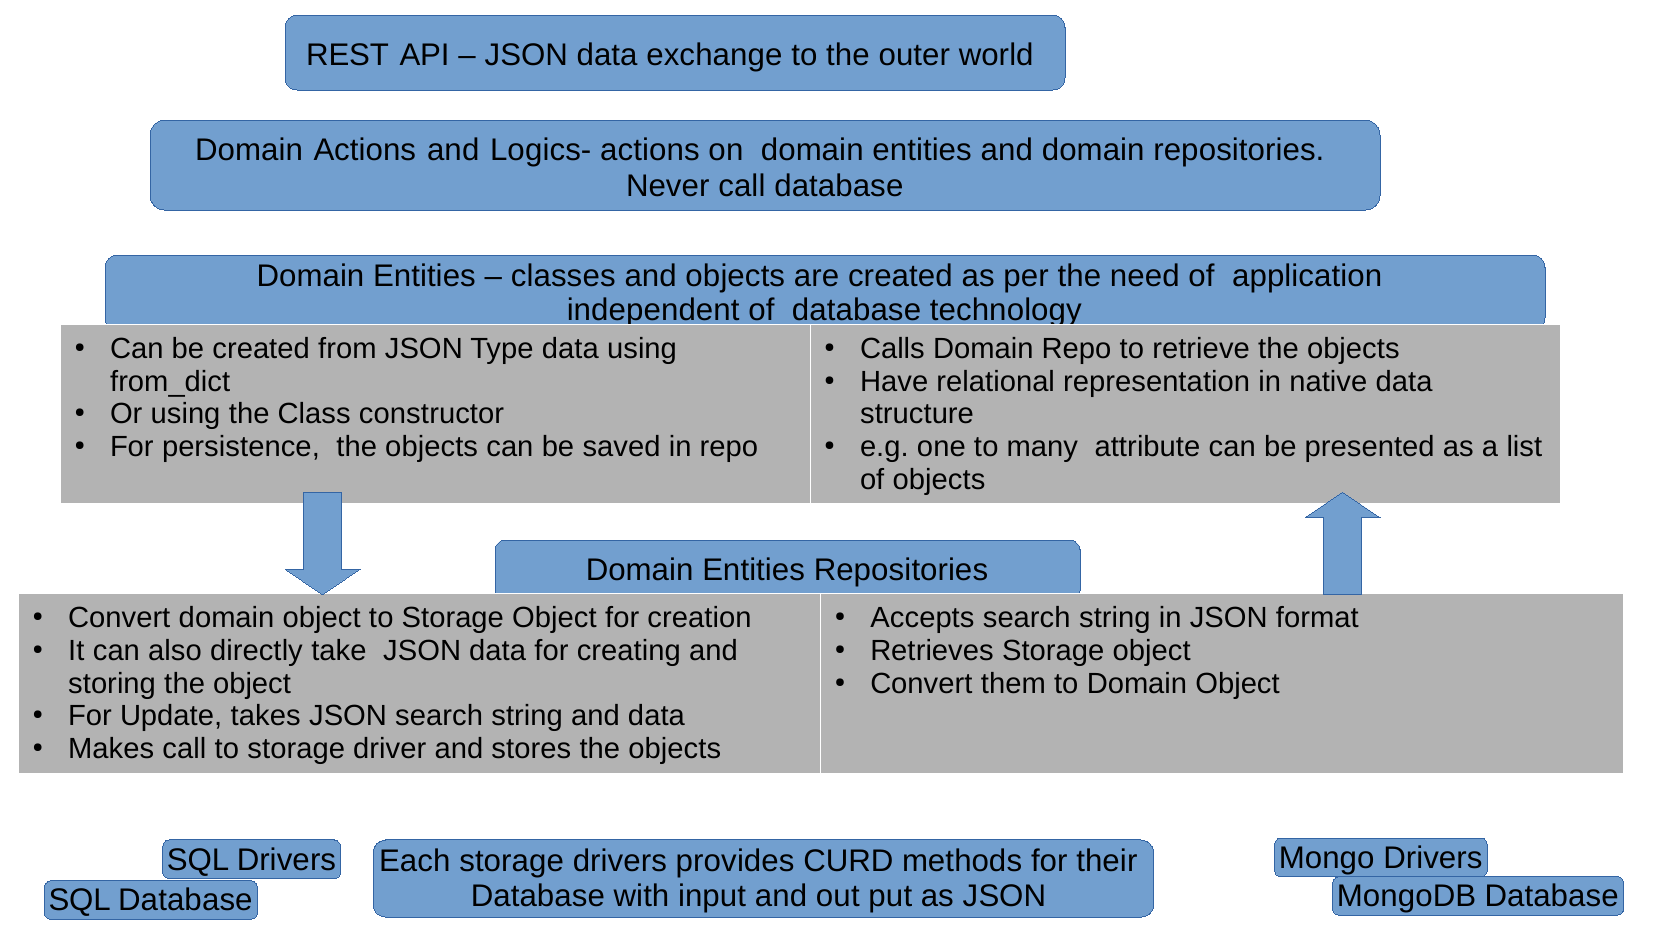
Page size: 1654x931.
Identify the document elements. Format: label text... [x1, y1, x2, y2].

text_box Domain Entities – classes and objects are created as per the need of application independent of database technology [105, 255, 1546, 324]
text_box [1305, 492, 1381, 595]
text_box Domain Actions and Logics- actions on domain entities and domain repositories. Never call database [150, 120, 1381, 211]
text_box REST API – JSON data exchange to the outer world [285, 15, 1066, 91]
text_box Domain Entities Repositories [495, 540, 1081, 593]
table_header Convert domain object to Storage Object for creation It can also directly take JSON data for creating and storing the object For Update, takes JSON search string and data Makes call to storage driver and stores the objects [19, 594, 820, 773]
table_header Accepts search string in JSON format Retrieves Storage object Convert them to Domain Object [821, 594, 1623, 773]
text_box MongoDB Database [1332, 876, 1624, 916]
table_header Calls Domain Repo to retrieve the objects Have relational representation in native data structure e.g. one to many attribute can be presented as a list of objects [811, 325, 1560, 503]
text_box [285, 492, 361, 595]
text_box Mongo Drivers [1274, 838, 1488, 877]
table_header Can be created from JSON Type data using from_dict Or using the Class constructor For persistence, the objects can be saved in repo [61, 325, 810, 503]
text_box SQL Drivers [162, 839, 341, 879]
text_box SQL Database [44, 880, 258, 920]
text_box Each storage drivers provides CURD methods for their Database with input and out put as JSON [373, 839, 1154, 918]
